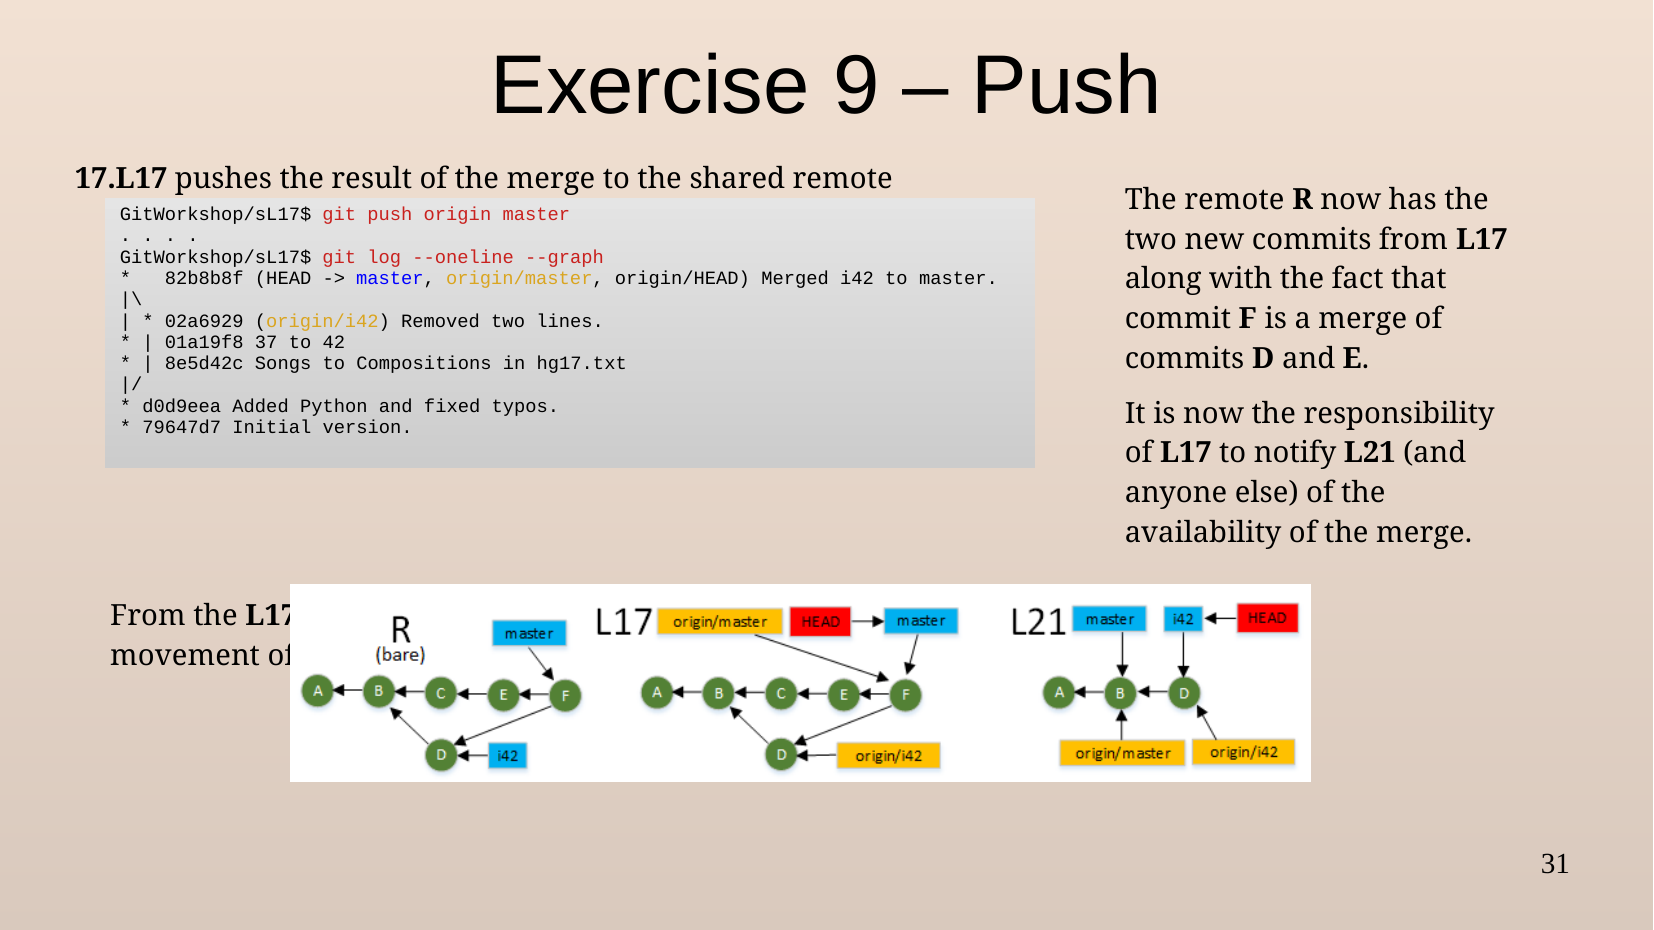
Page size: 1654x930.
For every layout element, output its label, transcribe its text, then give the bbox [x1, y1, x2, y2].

picture [290, 584, 1311, 782]
title Exercise 9 – Push [82, 19, 1571, 151]
text_box The remote R now has the two new commits from L17 along with the fact that commit F is a merge of commits D and E. It is now the responsibility of L17 to notify L21 (and anyone else) of the availability of the merge. [1110, 170, 1530, 495]
text_box L17 pushes the result of the merge to the shared remote R. From the L17 log, the git push is reflected only in the movement of the tracking branch pointer. [60, 150, 916, 561]
text_box GitWorkshop/sL17$ git push origin master . . . . GitWorkshop/sL17$ git log --oneline --graph * 82b8b8f (HEAD -> master, origin/master, origin/HEAD) Merged i42 to master. |\ | * 02a6929 (origin/i42) Removed two lines. * | 01a19f8 37 to 42 * | 8e5d42c Songs to Compositions in hg17.txt |/ * d0d9eea Added Python and fixed typos. * 79647d7 Initial version. [105, 197, 1036, 468]
